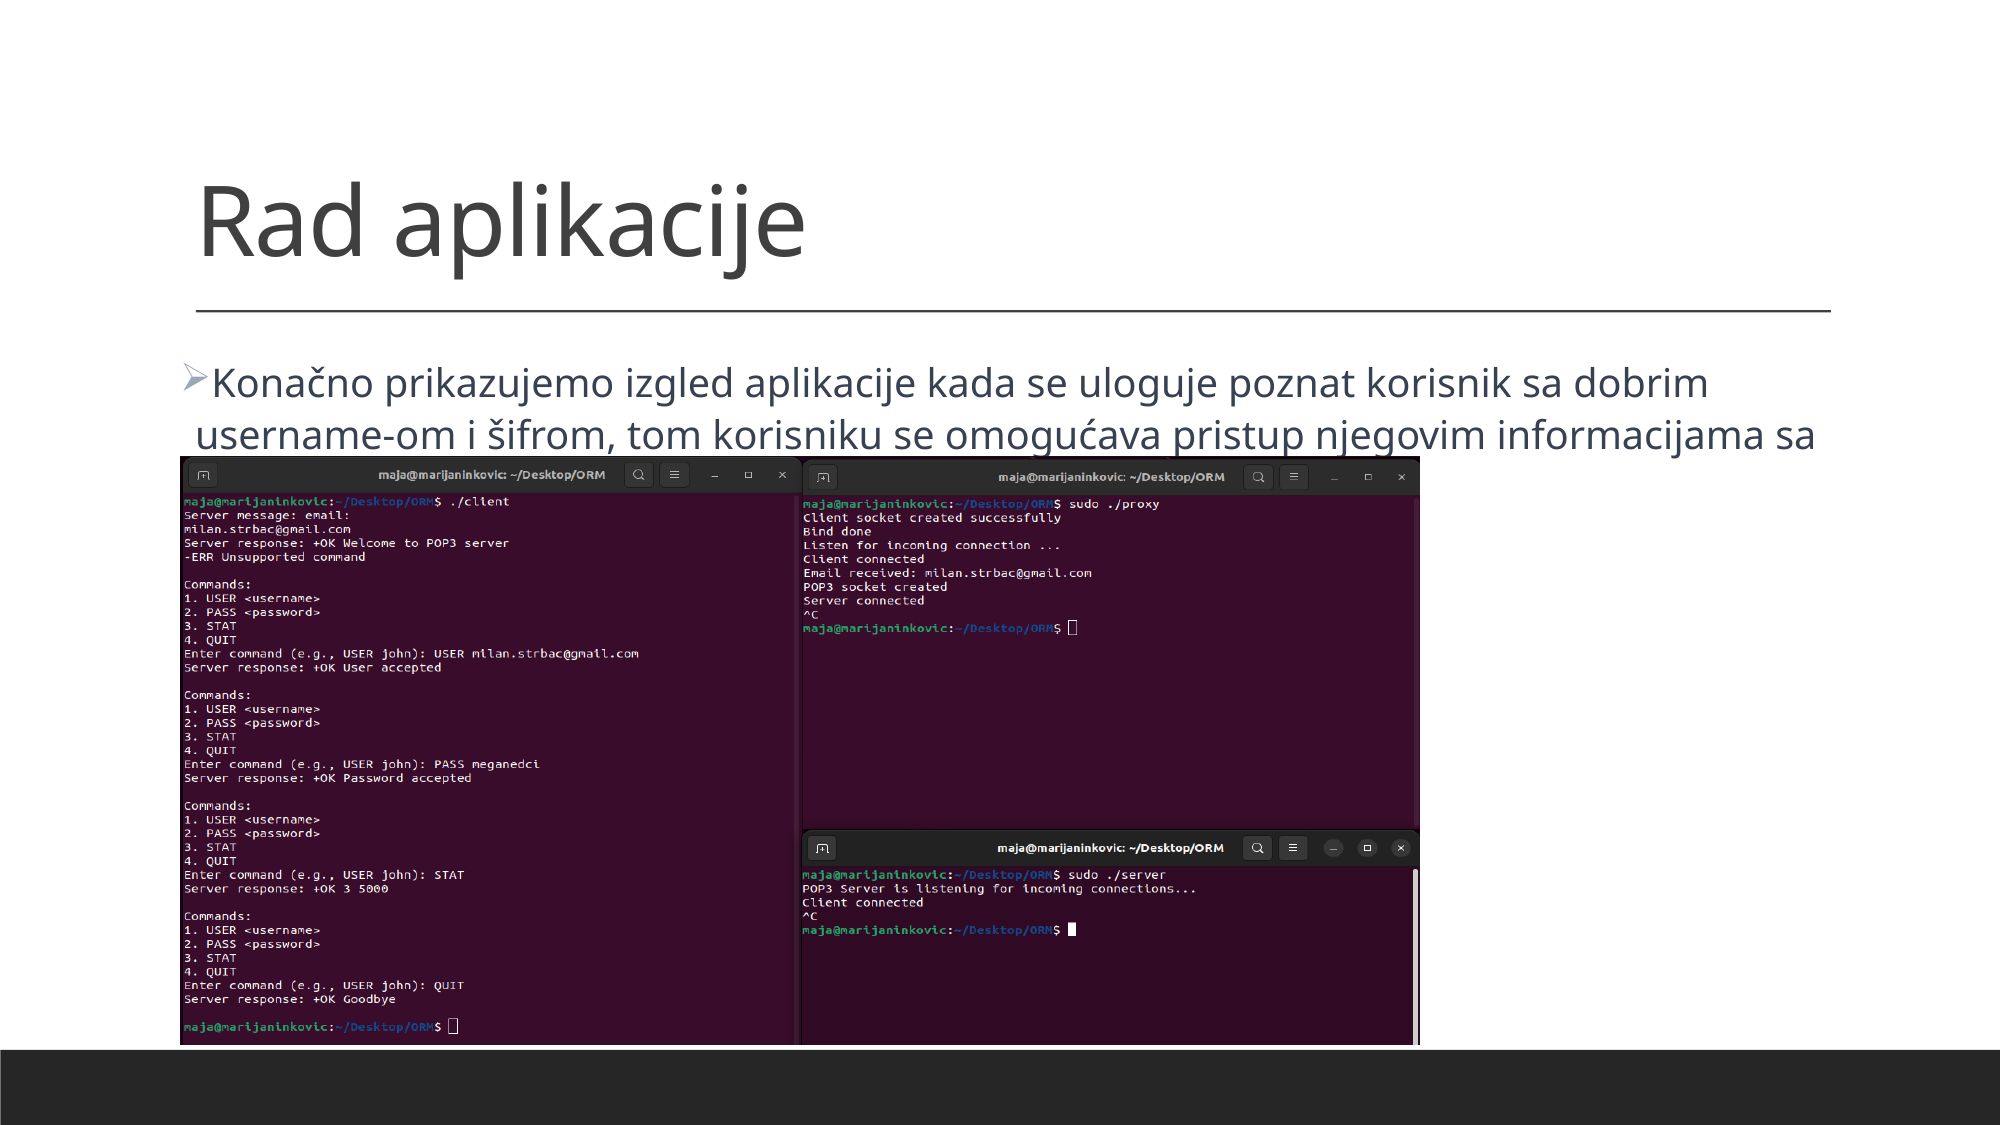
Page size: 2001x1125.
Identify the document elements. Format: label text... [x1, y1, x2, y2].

list Konačno prikazujemo izgled aplikacije kada se uloguje poznat korisnik sa dobrim username-om i šifrom, tom korisniku se omogućava pristup njegovim informacijama sa POP3 servera. [180, 345, 1830, 963]
picture [180, 456, 1420, 1045]
title Rad aplikacije [180, 47, 1830, 285]
